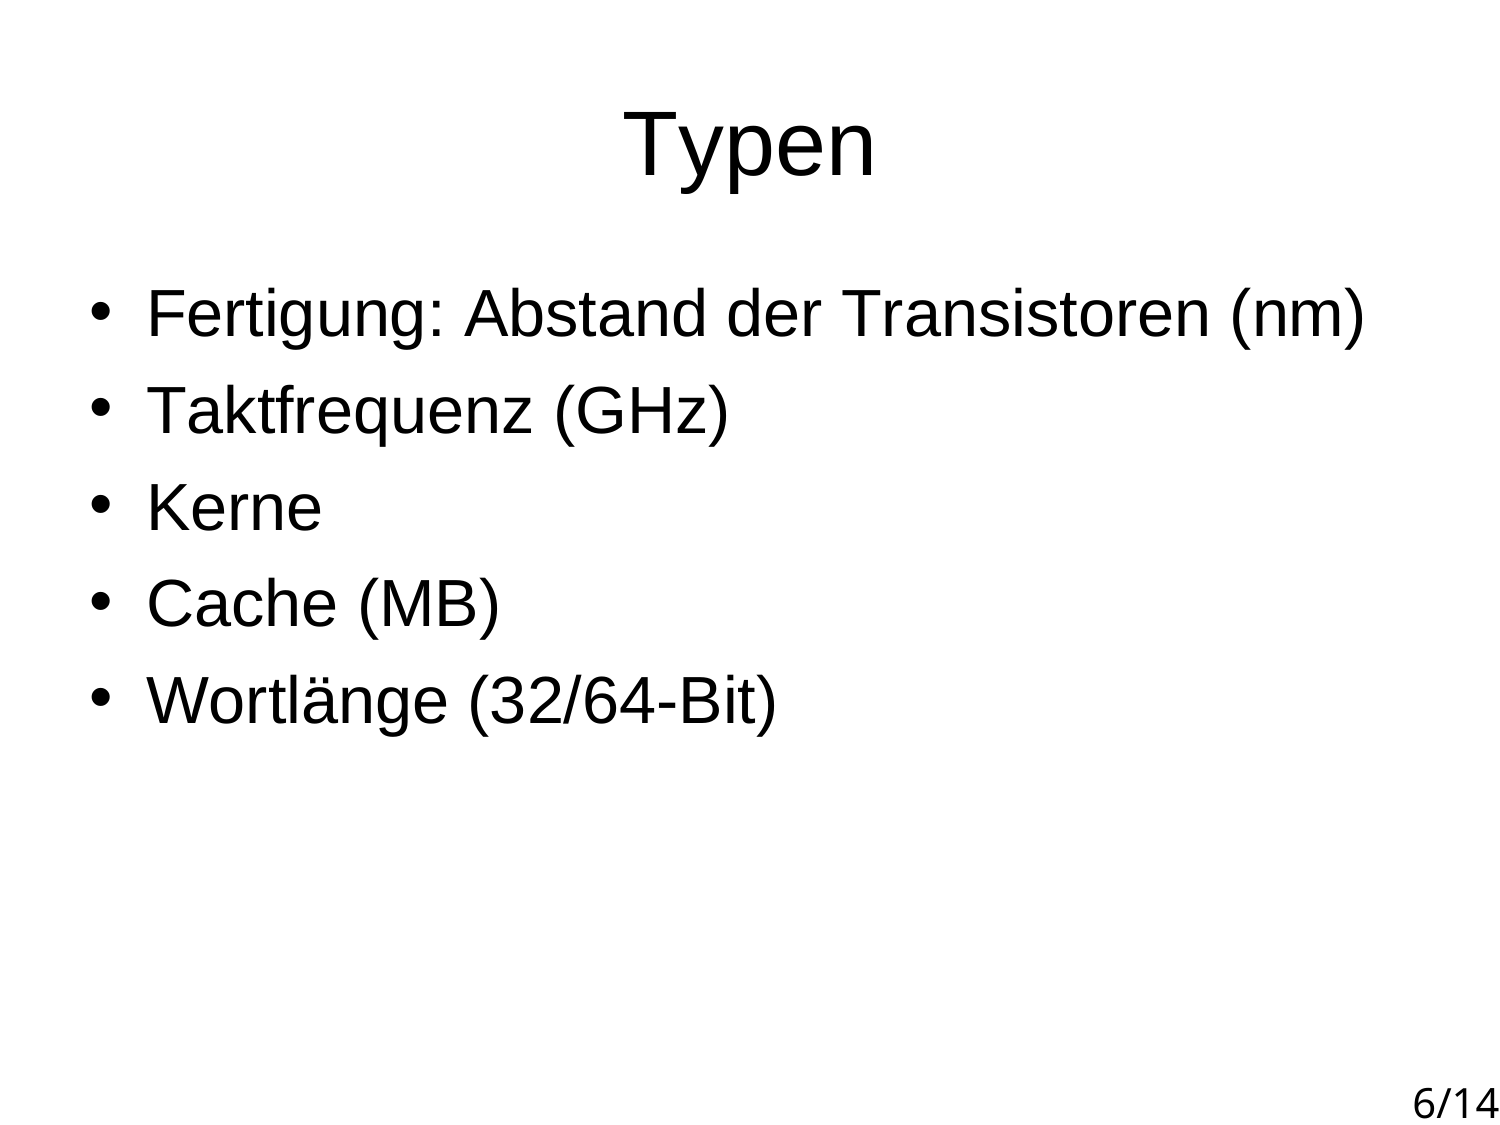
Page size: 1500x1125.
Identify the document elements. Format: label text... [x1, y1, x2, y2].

title Typen [75, 45, 1426, 233]
list Fertigung: Abstand der Transistoren (nm) Taktfrequenz (GHz) Kerne Cache (MB) Wortlänge (32/64-Bit) [75, 262, 1426, 1006]
